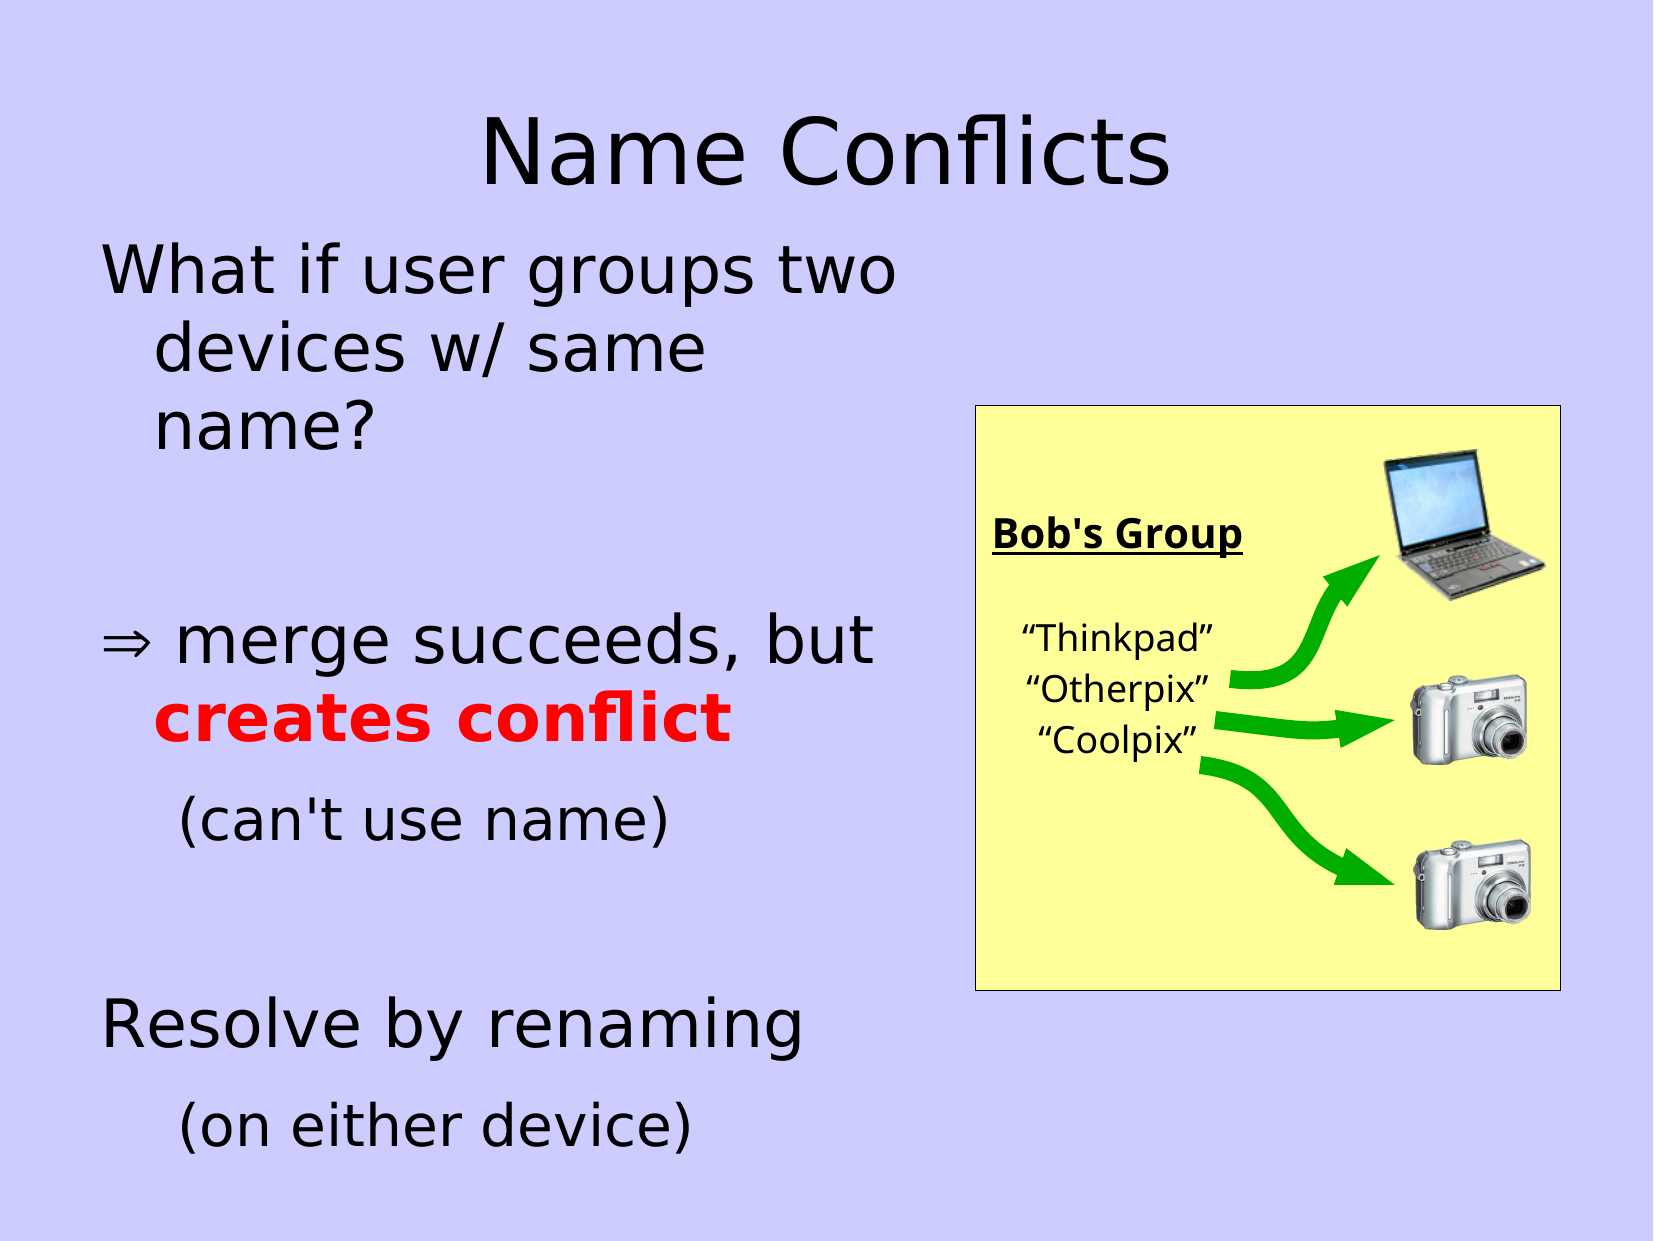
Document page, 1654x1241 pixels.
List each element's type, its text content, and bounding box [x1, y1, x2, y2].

text_box [975, 405, 1561, 991]
text_box Bob's Group “Thinkpad” “Otherpix” “Coolpix” [975, 496, 1261, 796]
list What if user groups two devices w/ same name? ⇒ merge succeeds, but creates conflict (can't use name) Resolve by renaming (on either device) [82, 231, 916, 1167]
picture [1413, 839, 1531, 931]
title Name Conflicts [82, 49, 1571, 257]
picture [1383, 449, 1546, 602]
picture [1410, 674, 1527, 766]
